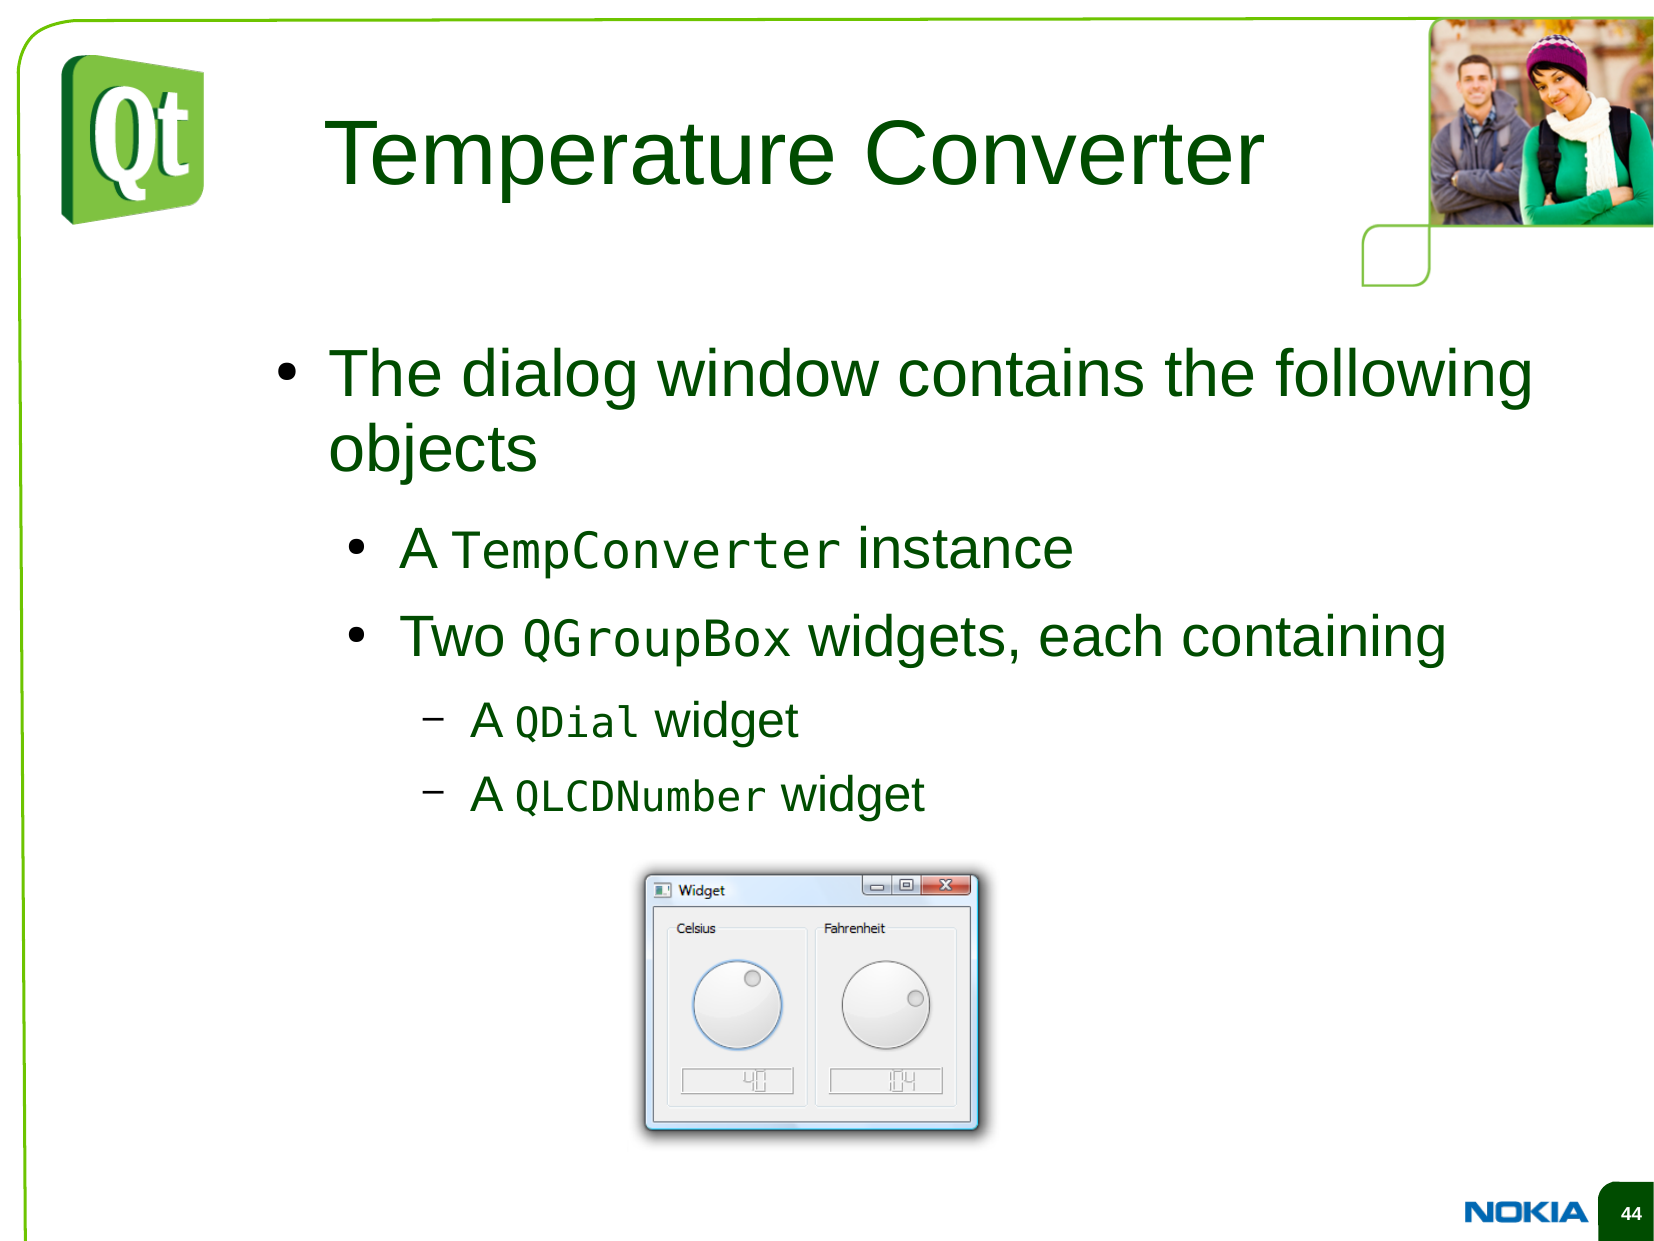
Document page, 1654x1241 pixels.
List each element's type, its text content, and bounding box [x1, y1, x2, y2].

list The dialog window contains the following objects A TempConverter instance Two QGroupBox widgets, each containing A QDial widget A QLCDNumber widget [257, 336, 1577, 1085]
picture [1361, 17, 1654, 287]
picture [61, 55, 204, 225]
picture [627, 859, 1004, 1152]
picture [1465, 1201, 1589, 1223]
title Temperature Converter [257, 49, 1333, 257]
